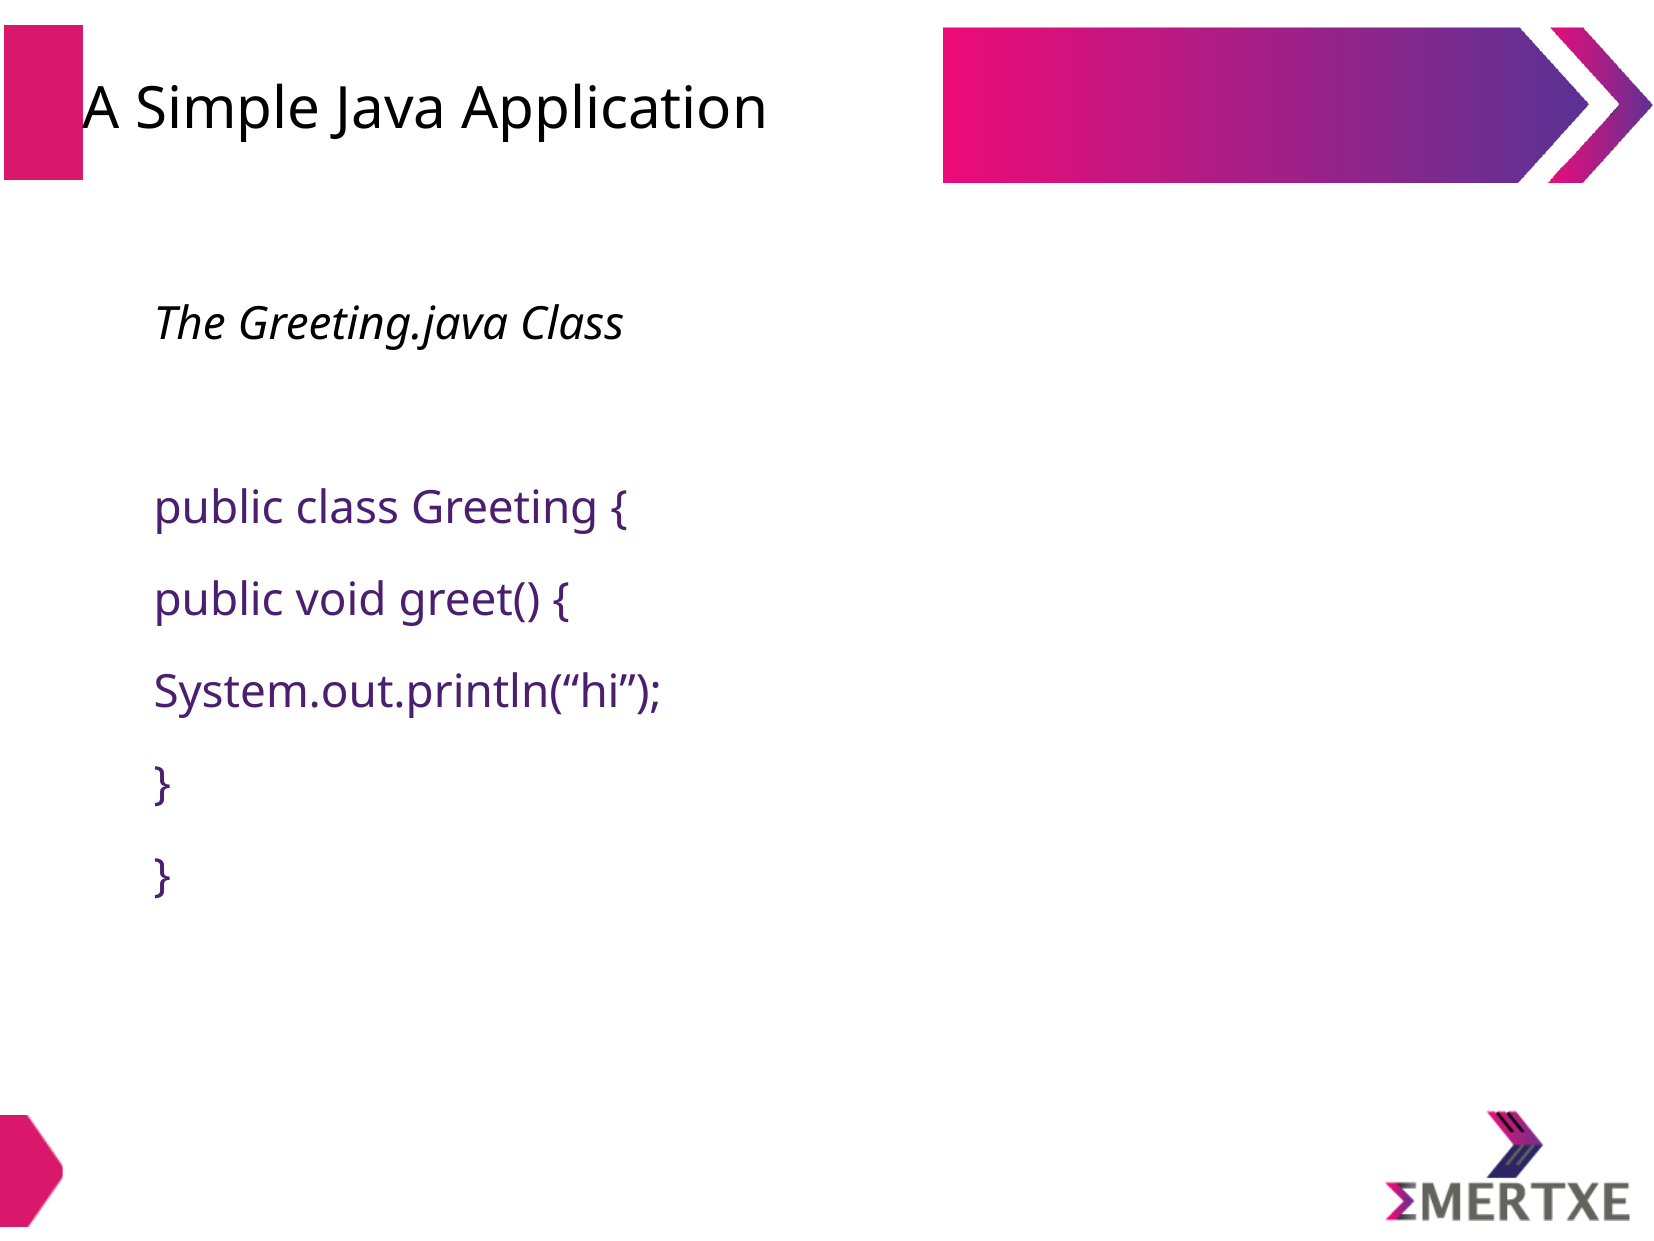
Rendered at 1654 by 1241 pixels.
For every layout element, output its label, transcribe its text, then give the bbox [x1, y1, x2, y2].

picture [1385, 1107, 1631, 1221]
list The Greeting.java Class public class Greeting { public void greet() { System.out.println(“hi”); } } [82, 290, 1571, 1010]
picture [1571, 27, 1653, 183]
title A Simple Java Application [82, 2, 1571, 210]
